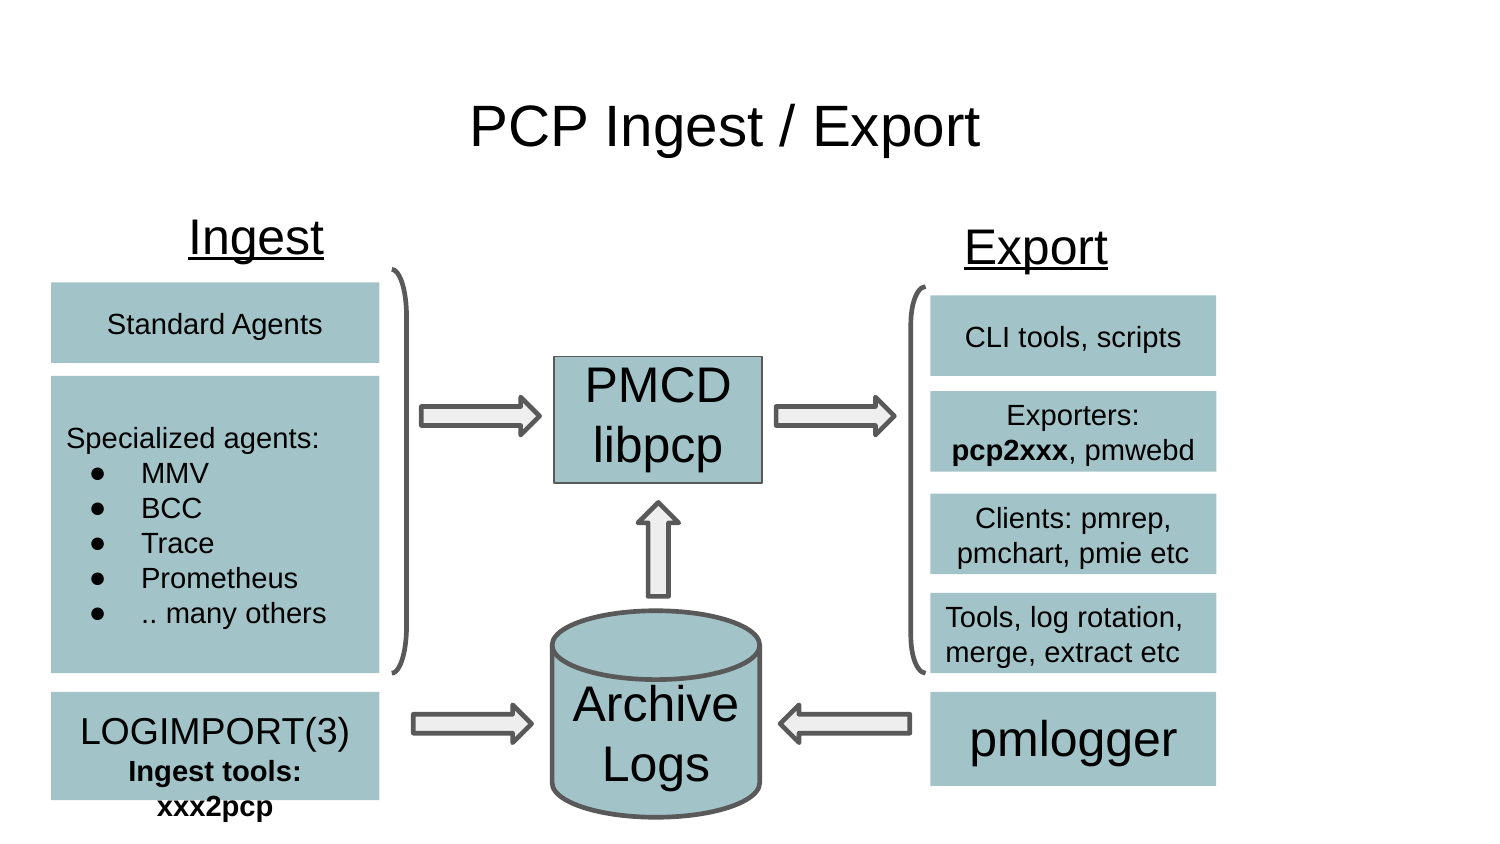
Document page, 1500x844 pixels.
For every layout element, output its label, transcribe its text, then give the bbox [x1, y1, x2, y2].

text_box Export [945, 199, 1128, 280]
text_box Exporters: pcp2xxx, pmwebd [930, 391, 1217, 472]
text_box [776, 397, 895, 436]
text_box Specialized agents: MMV BCC Trace Prometheus .. many others [51, 375, 380, 674]
text_box Standard Agents [51, 282, 380, 363]
text_box Tools, log rotation, merge, extract etc [930, 592, 1217, 674]
title PCP Ingest / Export [51, 72, 1449, 153]
text_box [637, 502, 679, 597]
text_box CLI tools, scripts [930, 295, 1217, 376]
list [35, 153, 1480, 844]
text_box pmlogger [930, 691, 1217, 786]
text_box Ingest [165, 189, 348, 270]
text_box [421, 397, 540, 436]
text_box LOGIMPORT(3) Ingest tools: xxx2pcp [51, 691, 380, 801]
text_box Clients: pmrep, pmchart, pmie etc [930, 493, 1217, 575]
text_box Archive Logs [552, 610, 760, 818]
text_box [780, 704, 910, 743]
text_box PMCD libpcp [554, 356, 762, 483]
text_box [413, 704, 532, 743]
